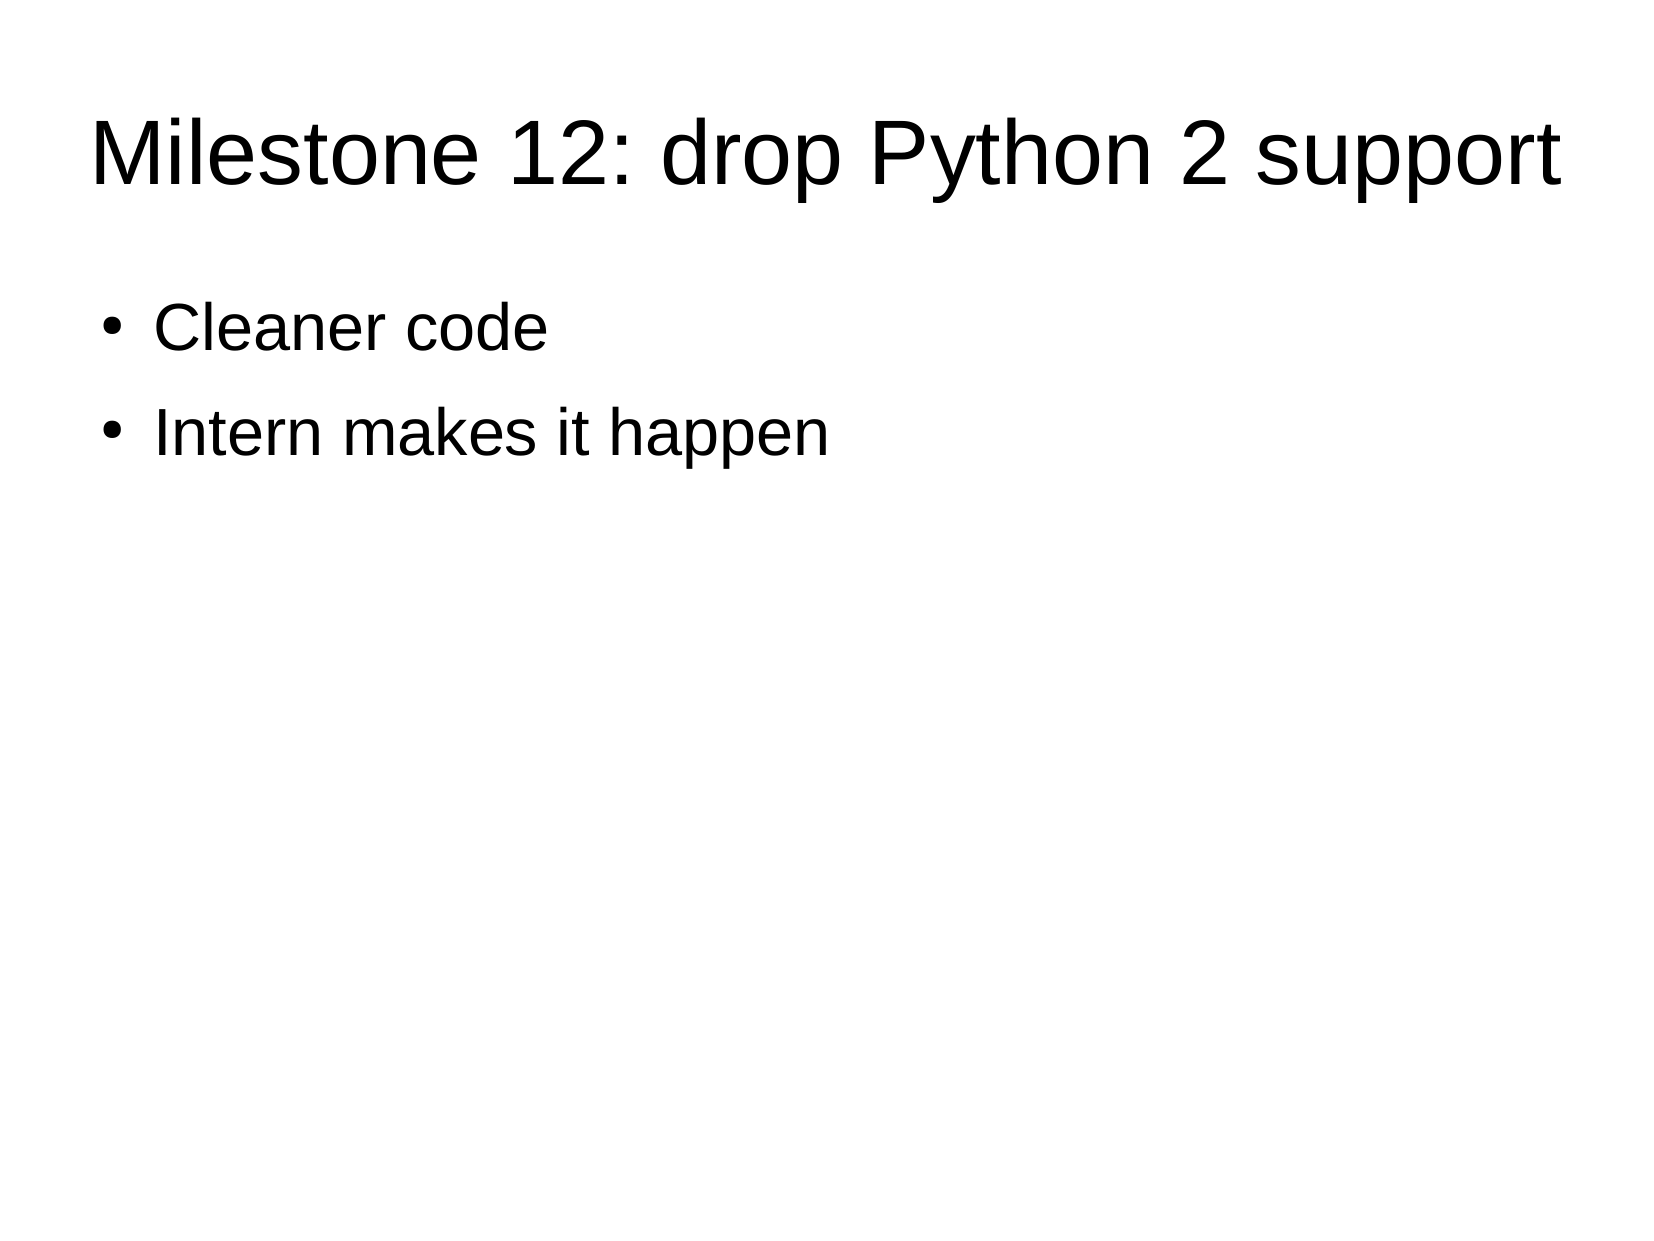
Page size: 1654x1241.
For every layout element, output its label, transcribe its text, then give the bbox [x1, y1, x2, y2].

list Cleaner code Intern makes it happen [82, 290, 1571, 1010]
title Milestone 12: drop Python 2 support [82, 49, 1571, 257]
